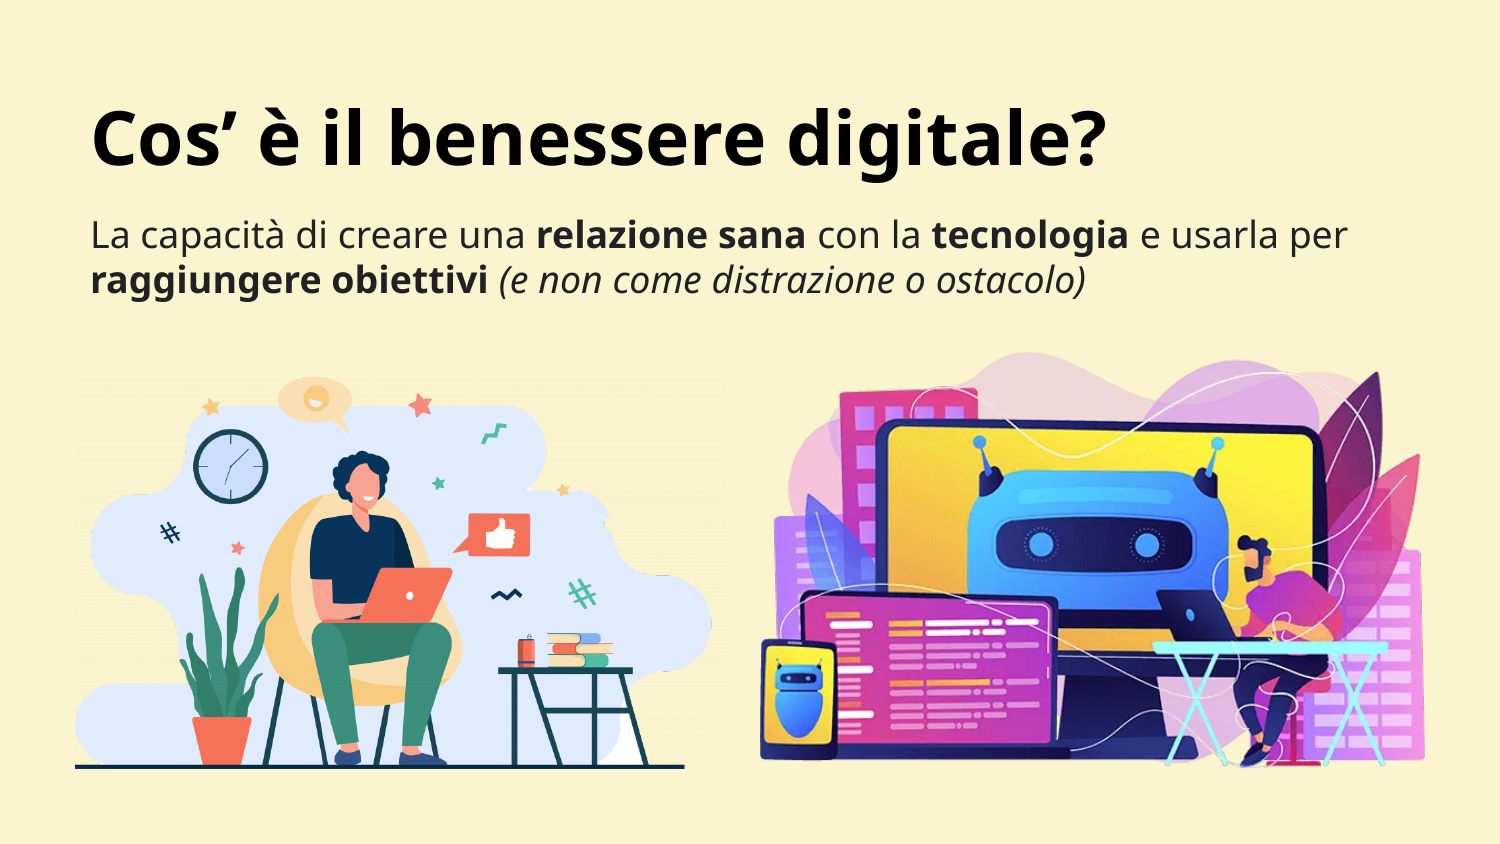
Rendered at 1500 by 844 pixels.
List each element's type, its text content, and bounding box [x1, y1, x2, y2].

picture [760, 352, 1425, 769]
title Cos’ è il benessere digitale? [75, 50, 1425, 196]
picture [75, 352, 727, 769]
text_box La capacità di creare una relazione sana con la tecnologia e usarla per raggiungere obiettivi (e non come distrazione o ostacolo) [74, 196, 1425, 317]
